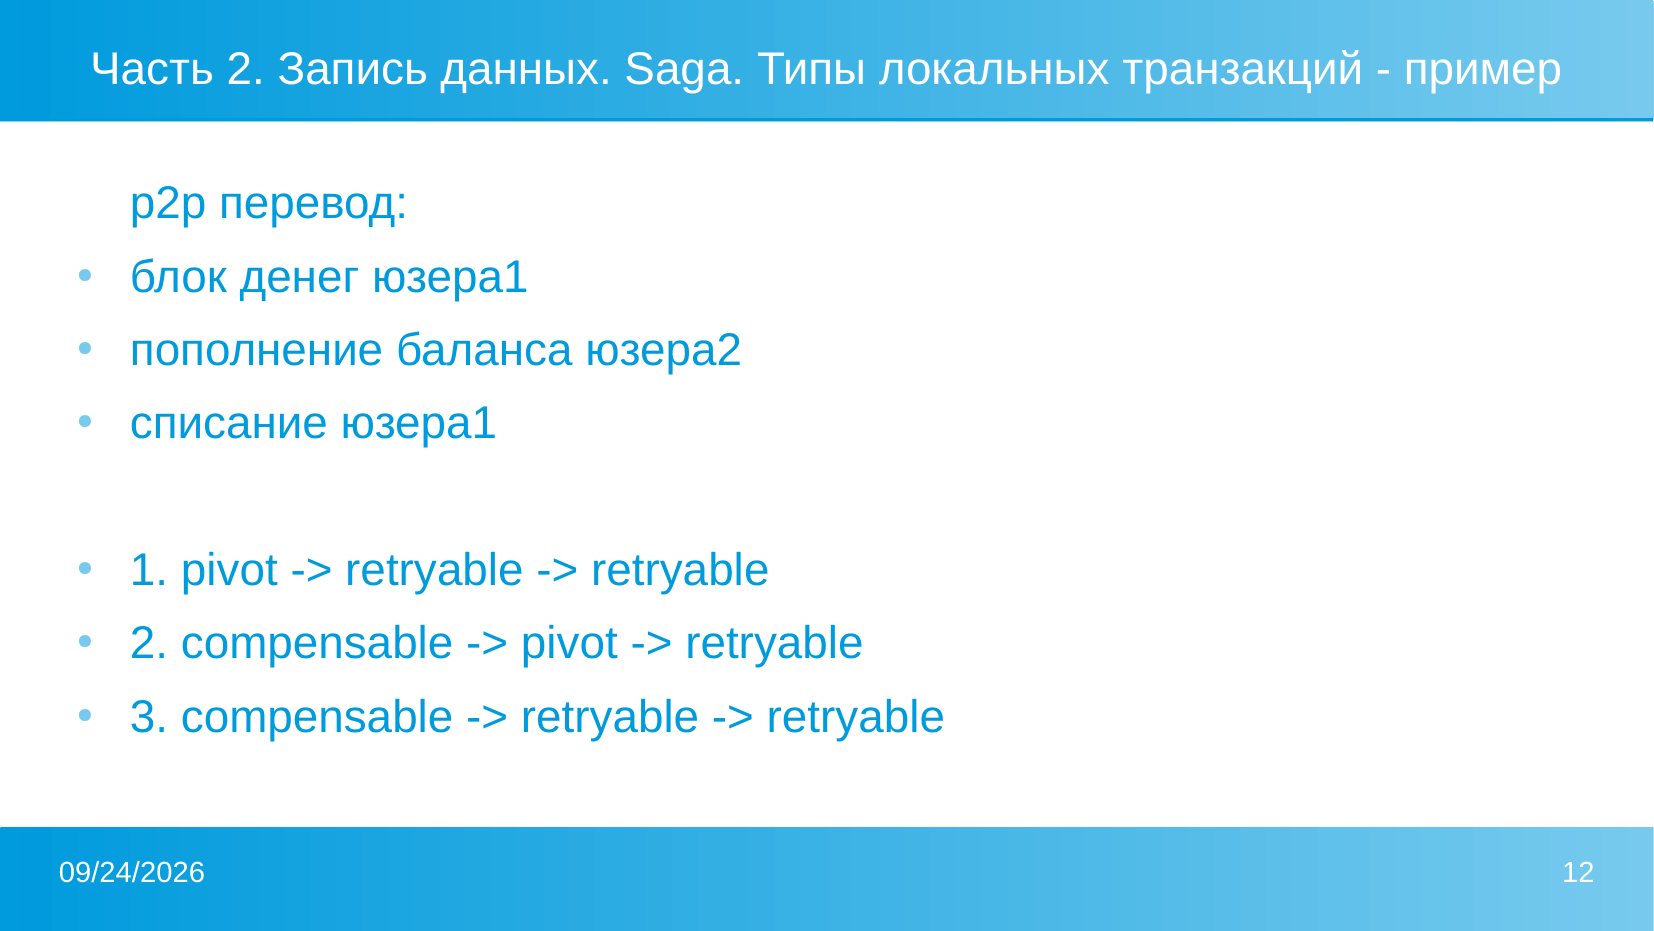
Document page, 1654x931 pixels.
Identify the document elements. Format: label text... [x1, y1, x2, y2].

list p2p перевод: блок денег юзера1 пополнение баланса юзера2 списание юзера1 1. pivot -> retryable -> retryable 2. compensable -> pivot -> retryable 3. compensable -> retryable -> retryable [59, 177, 1595, 768]
title Часть 2. Запись данных. Saga. Типы локальных транзакций - пример [59, 29, 1595, 108]
